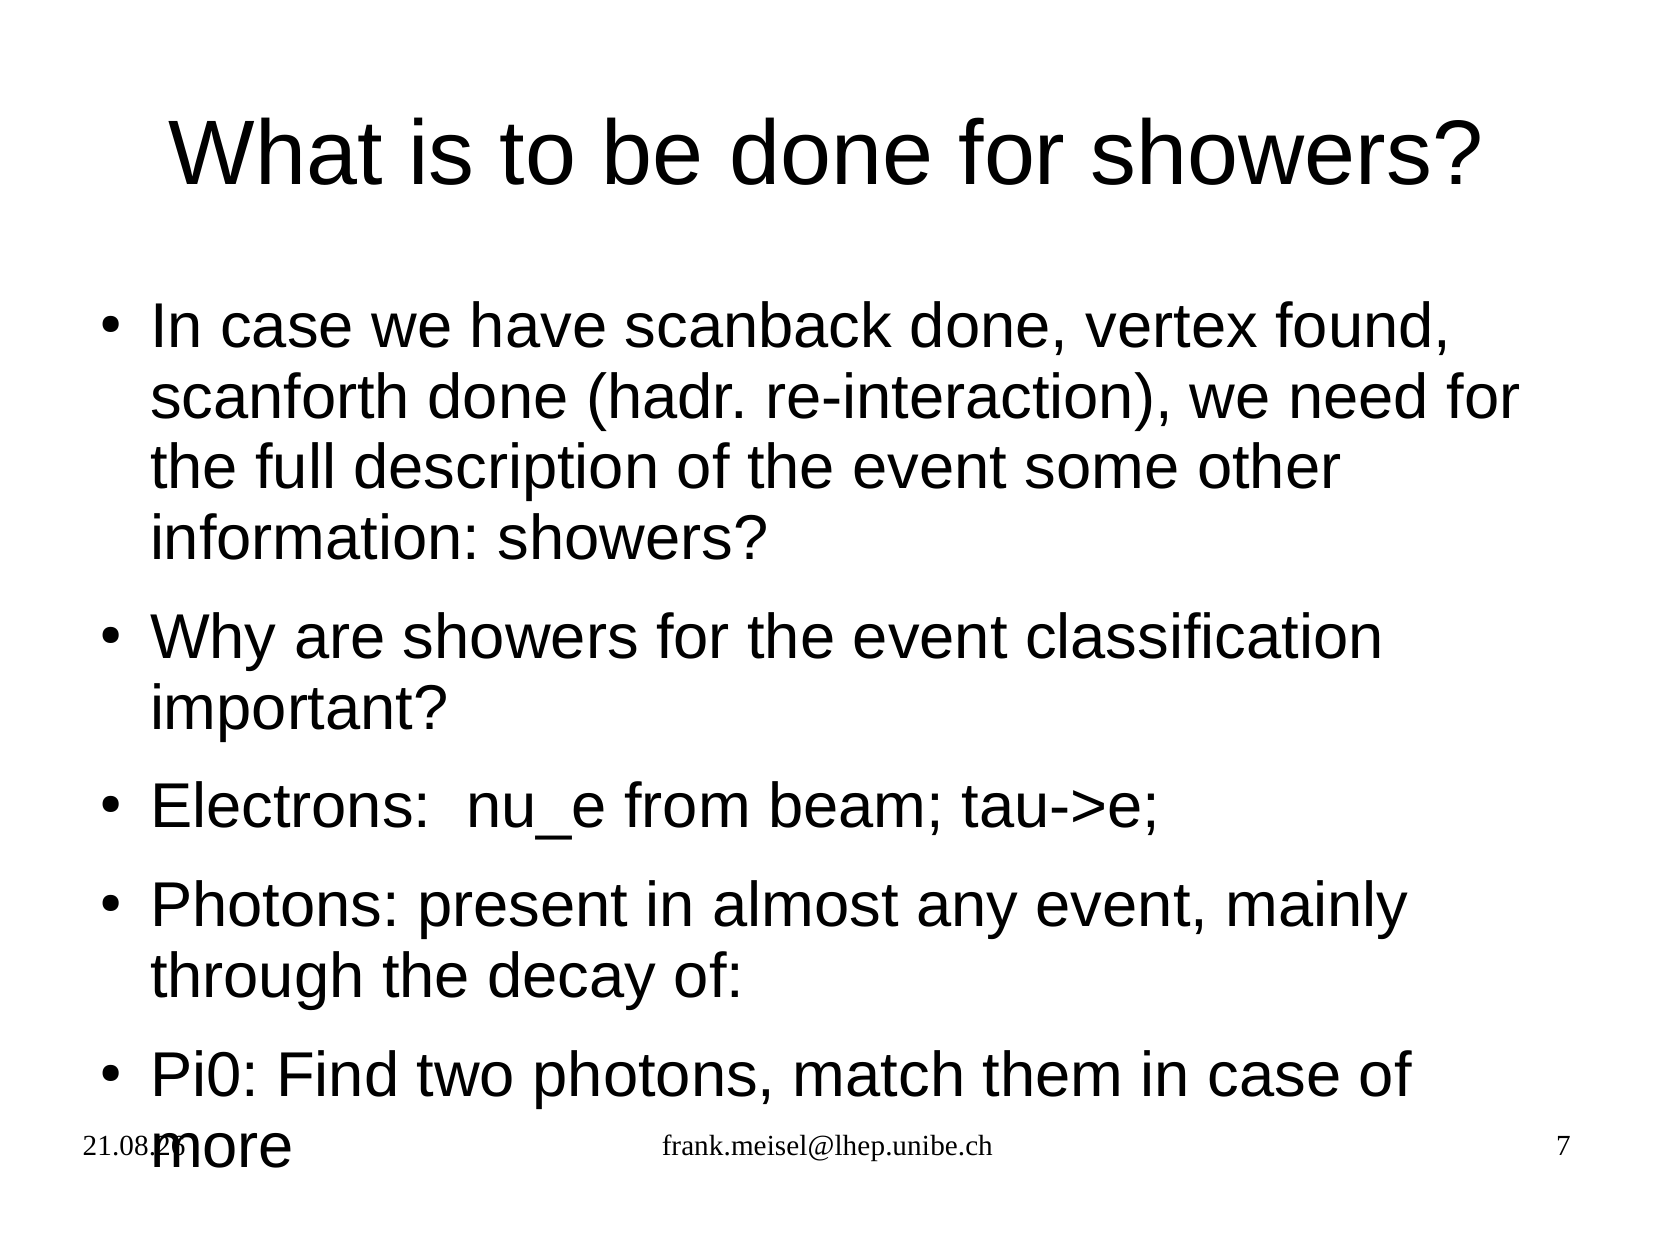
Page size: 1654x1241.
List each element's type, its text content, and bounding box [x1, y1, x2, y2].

title What is to be done for showers? [82, 56, 1571, 250]
list In case we have scanback done, vertex found, scanforth done (hadr. re-interaction), we need for the full description of the event some other information: showers? Why are showers for the event classification important? Electrons: nu_e from beam; tau->e; Photons: present in almost any event, mainly through the decay of: Pi0: Find two photons, match them in case of more [82, 290, 1571, 1182]
